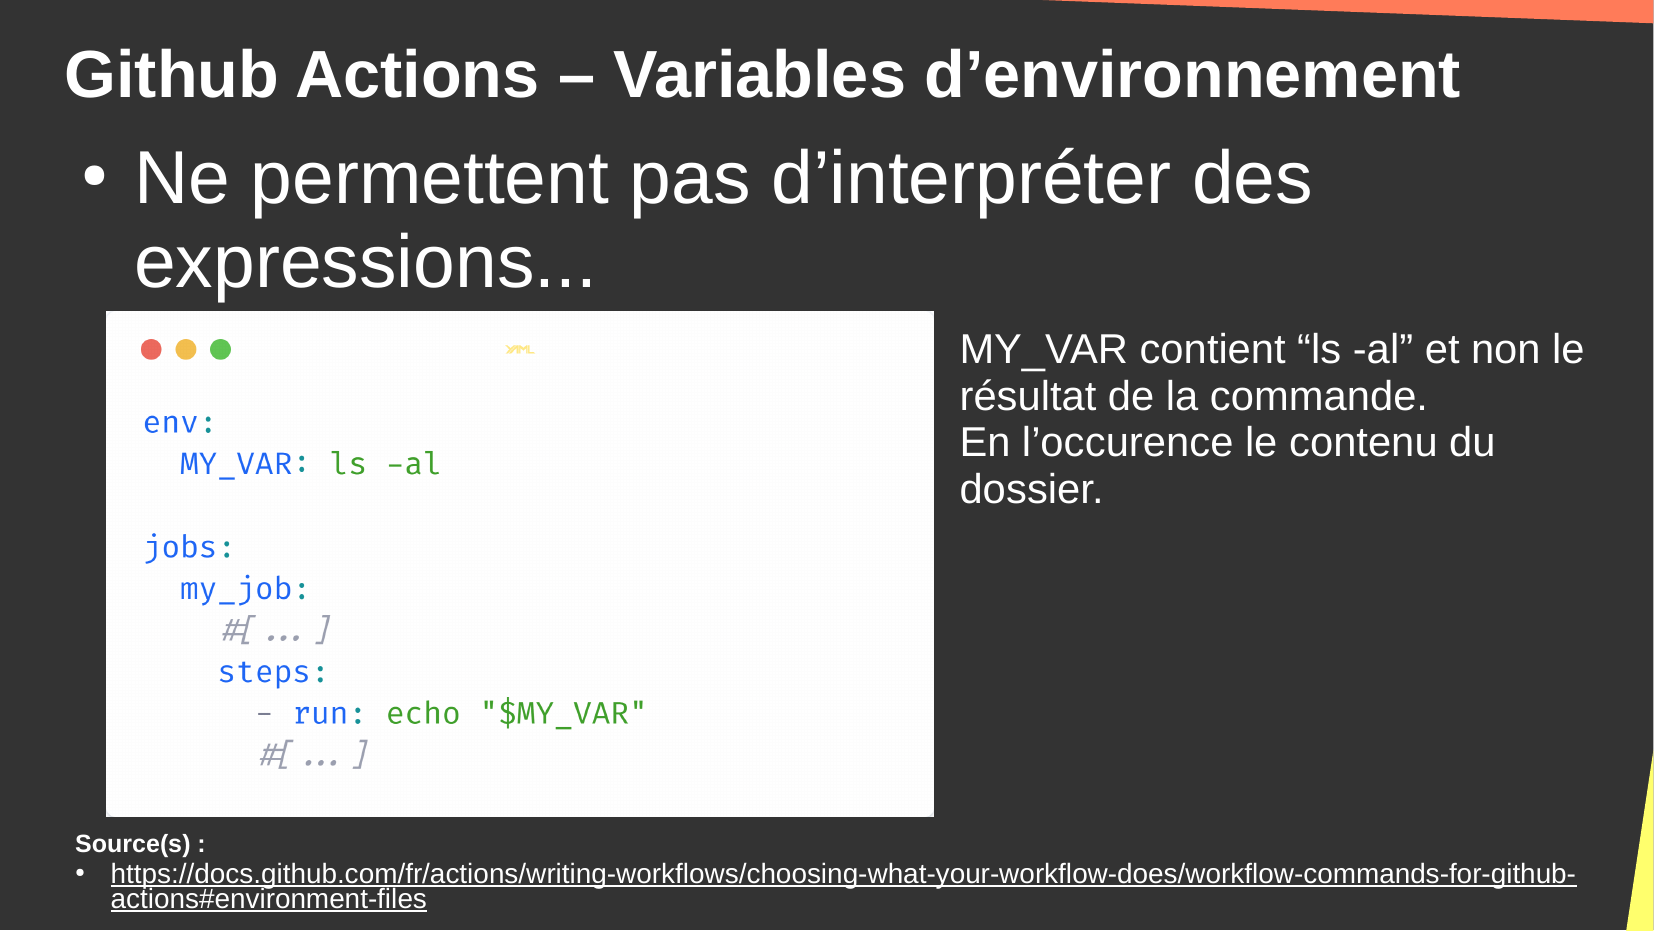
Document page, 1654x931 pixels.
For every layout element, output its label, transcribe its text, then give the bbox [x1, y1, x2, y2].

text_box Source(s) : https://docs.github.com/fr/actions/writing-workflows/choosing-what-your-workflow-does/workflow-commands-for-github-actions#environment-files [60, 822, 1607, 897]
list Ne permettent pas d’interpréter des expressions... [63, 135, 1542, 319]
text_box MY_VAR contient “ls -al” et non le résultat de la commande. En l’occurence le contenu du dossier. [944, 318, 1642, 520]
picture [106, 311, 934, 817]
text_box [1042, 0, 1654, 24]
text_box [1626, 746, 1654, 931]
title Github Actions – Variables d’environnement [64, 37, 1471, 113]
